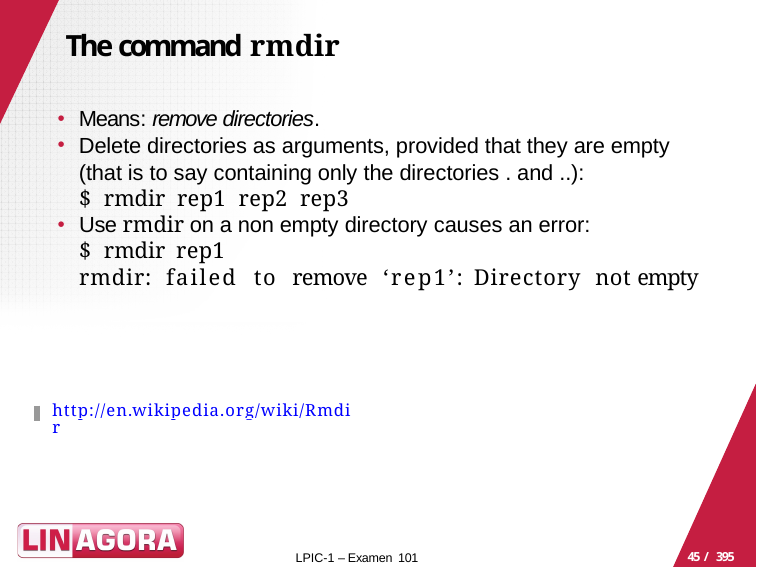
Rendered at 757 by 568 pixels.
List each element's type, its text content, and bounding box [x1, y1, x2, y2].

text_box Means: remove directories. Delete directories as arguments, provided that they are empty (that is to say containing only the directories . and ..): $ rmdir rep1 rep2 rep3 Use rmdir on a non empty directory causes an error: $ rmdir rep1 rmdir: failed to remove ‘rep1’: Directory not empty [55, 104, 705, 330]
text_box The command rmdir [63, 26, 697, 104]
text_box <numéro> / 395 [683, 549, 747, 568]
text_box http://en.wikipedia.org/wiki/Rmdir [50, 400, 355, 422]
picture [0, 0, 352, 352]
text_box [17, 520, 184, 562]
text_box LPIC-1 – Examen 101 [293, 549, 420, 568]
